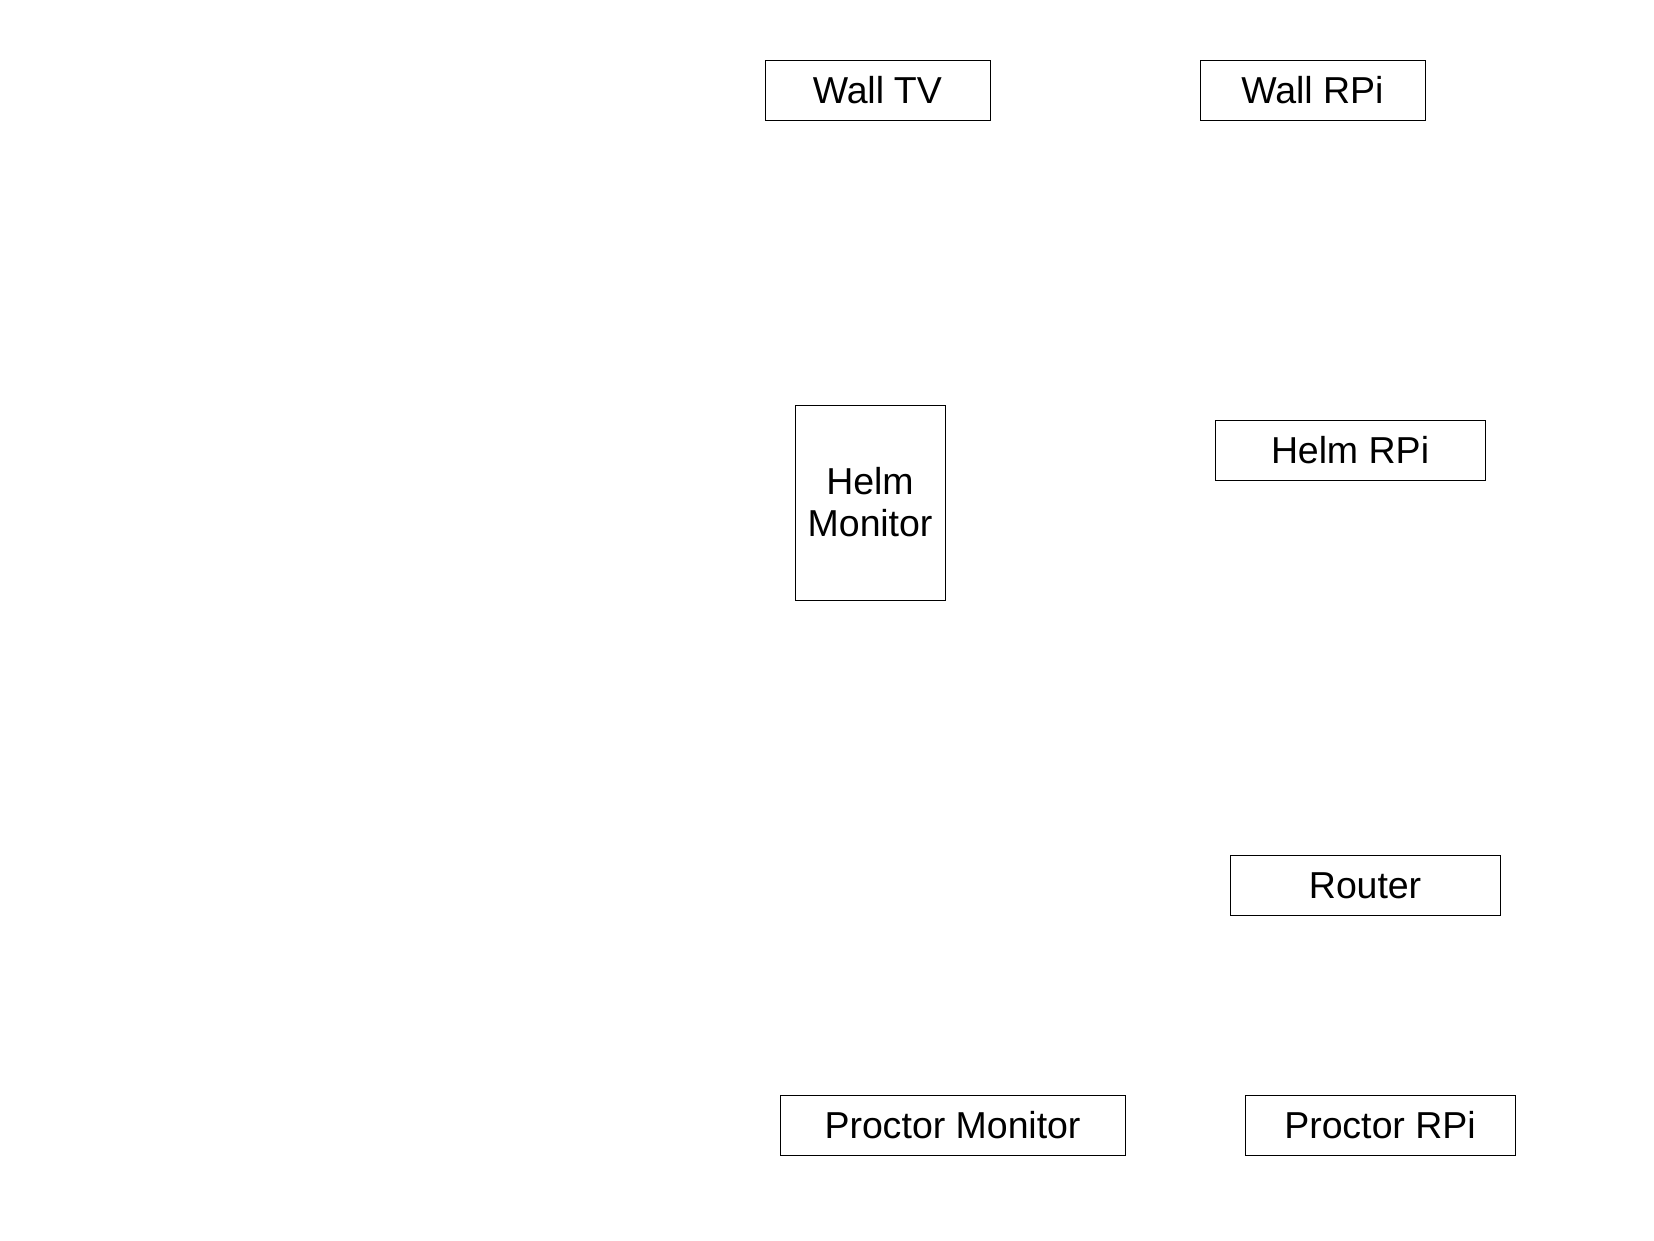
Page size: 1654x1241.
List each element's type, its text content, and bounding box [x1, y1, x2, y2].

text_box Helm Monitor [795, 405, 946, 601]
text_box Wall TV [765, 60, 991, 121]
text_box Proctor Monitor [780, 1095, 1126, 1156]
text_box Wall RPi [1200, 60, 1426, 121]
text_box Proctor RPi [1245, 1095, 1516, 1156]
text_box Router [1230, 855, 1501, 916]
text_box Helm RPi [1215, 420, 1486, 481]
